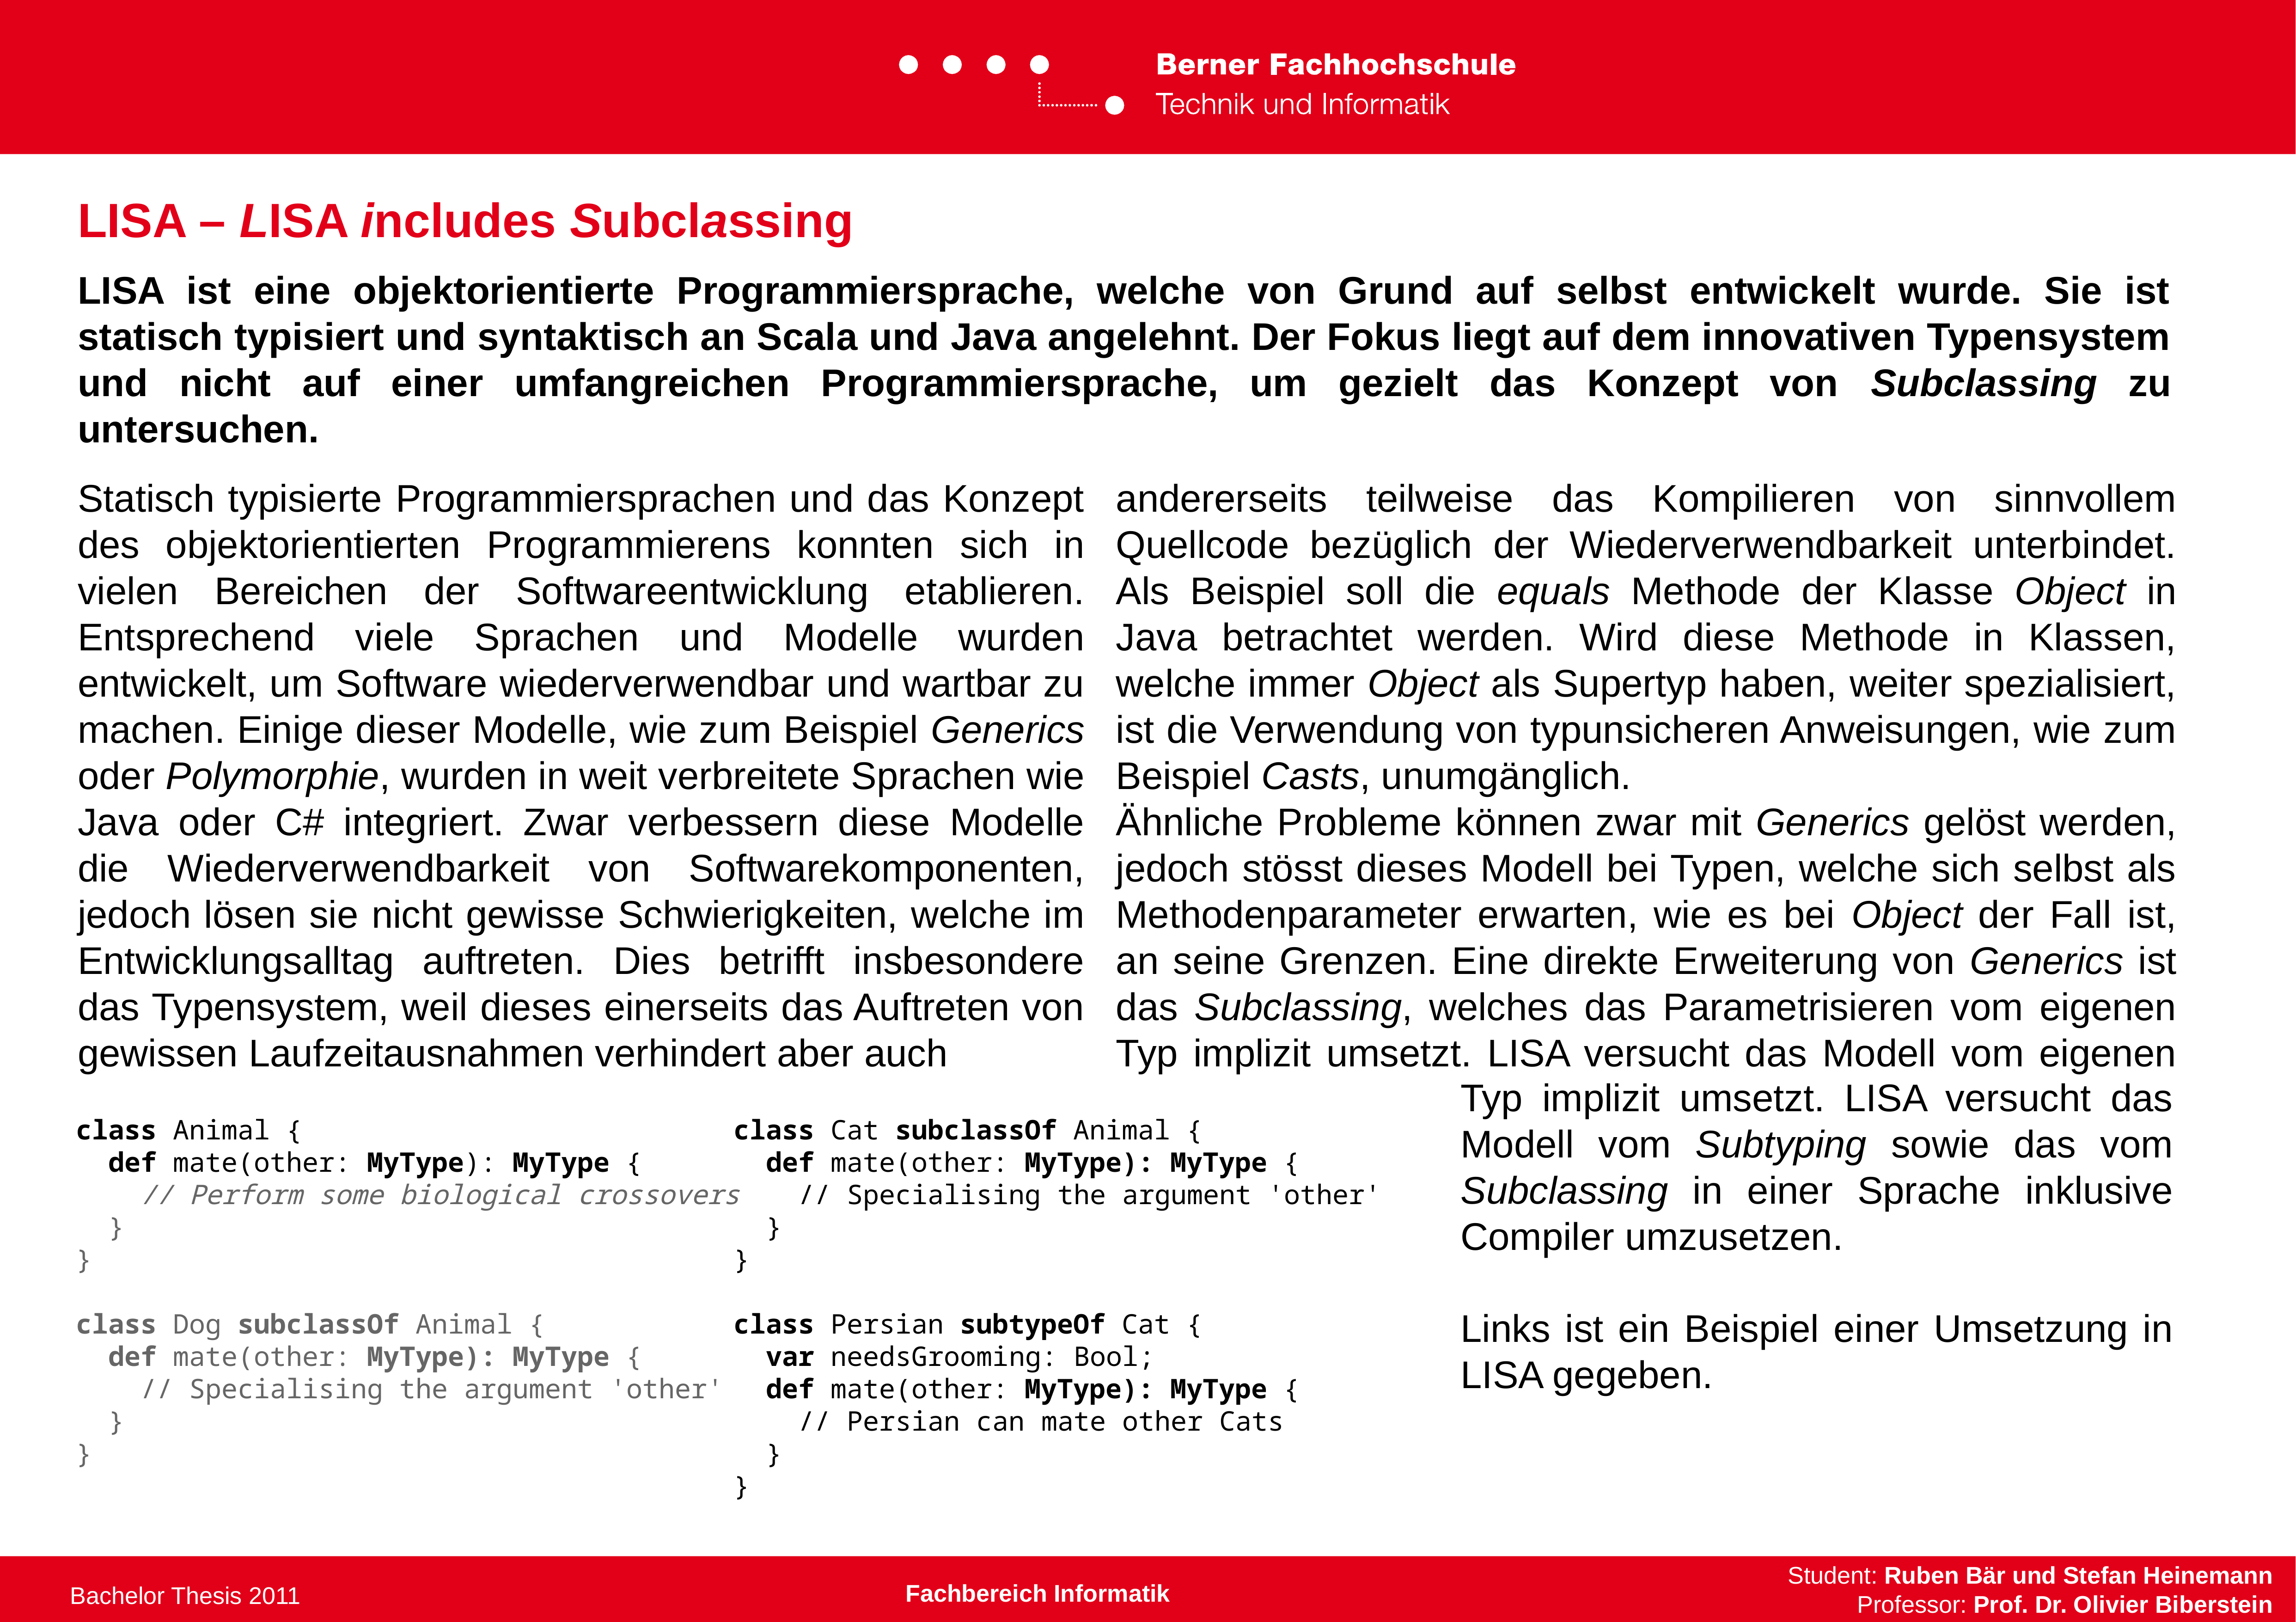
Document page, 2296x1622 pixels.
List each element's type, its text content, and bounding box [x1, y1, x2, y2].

text_box class Animal { def mate(other: MyType): MyType { // Perform some biological crossovers } } class Dog subclassOf Animal { def mate(other: MyType): MyType { // Specialising the argument 'other' } } [69, 1109, 728, 1521]
text_box Bachelor Thesis 2011 [48, 1569, 473, 1621]
text_box Student: Ruben Bär und Stefan Heinemann Professor: Prof. Dr. Olivier Biberstein [1692, 1549, 2296, 1622]
text_box Statisch typisierte Programmiersprachen und das Konzept des objektorientierten Programmierens konnten sich in vielen Bereichen der Softwareentwicklung etablieren. Entsprechend viele Sprachen und Modelle wurden entwickelt, um Software wiederverwendbar und wartbar zu machen. Einige dieser Modelle, wie zum Beispiel Generics oder Polymorphie, wurden in weit verbreitete Sprachen wie Java oder C# integriert. Zwar verbessern diese Modelle die Wiederverwendbarkeit von Softwarekomponenten, jedoch lösen sie nicht gewisse Schwierigkeiten, welche im Entwicklungsalltag auftreten. Dies betrifft insbesondere das Typensystem, weil dieses einerseits das Auftreten von gewissen Laufzeitausnahmen verhindert aber auch [71, 470, 1092, 1078]
text_box andererseits teilweise das Kompilieren von sinnvollem Quellcode bezüglich der Wiederverwendbarkeit unterbindet. Als Beispiel soll die equals Methode der Klasse Object in Java betrachtet werden. Wird diese Methode in Klassen, welche immer Object als Supertyp haben, weiter spezialisiert, ist die Verwendung von typunsicheren Anweisungen, wie zum Beispiel Casts, unumgänglich. Ähnliche Probleme können zwar mit Generics gelöst werden, jedoch stösst dieses Modell bei Typen, welche sich selbst als Methodenparameter erwarten, wie es bei Object der Fall ist, an seine Grenzen. Eine direkte Erweiterung von Generics ist das Subclassing, welches das Parametrisieren vom eigenen Typ implizit umsetzt. LISA versucht das Modell vom eigenen [1109, 470, 2184, 1084]
text_box class Cat subclassOf Animal { def mate(other: MyType): MyType { // Specialising the argument 'other' } } class Persian subtypeOf Cat { var needsGrooming: Bool; def mate(other: MyType): MyType { // Persian can mate other Cats } } [727, 1109, 1404, 1491]
text_box Typ implizit umsetzt. LISA versucht das Modell vom Subtyping sowie das vom Subclassing in einer Sprache inklusive Compiler umzusetzen. Links ist ein Beispiel einer Umsetzung in LISA gegeben. [1453, 1069, 2180, 1412]
text_box Fachbereich Informatik [899, 1574, 1177, 1610]
text_box LISA – LISA includes Subclassing [71, 185, 2179, 251]
text_box LISA ist eine objektorientierte Programmiersprache, welche von Grund auf selbst entwickelt wurde. Sie ist statisch typisiert und syntaktisch an Scala und Java angelehnt. Der Fokus liegt auf dem innovativen Typensystem und nicht auf einer umfangreichen Programmiersprache, um gezielt das Konzept von Subclassing zu untersuchen. [71, 262, 2179, 468]
